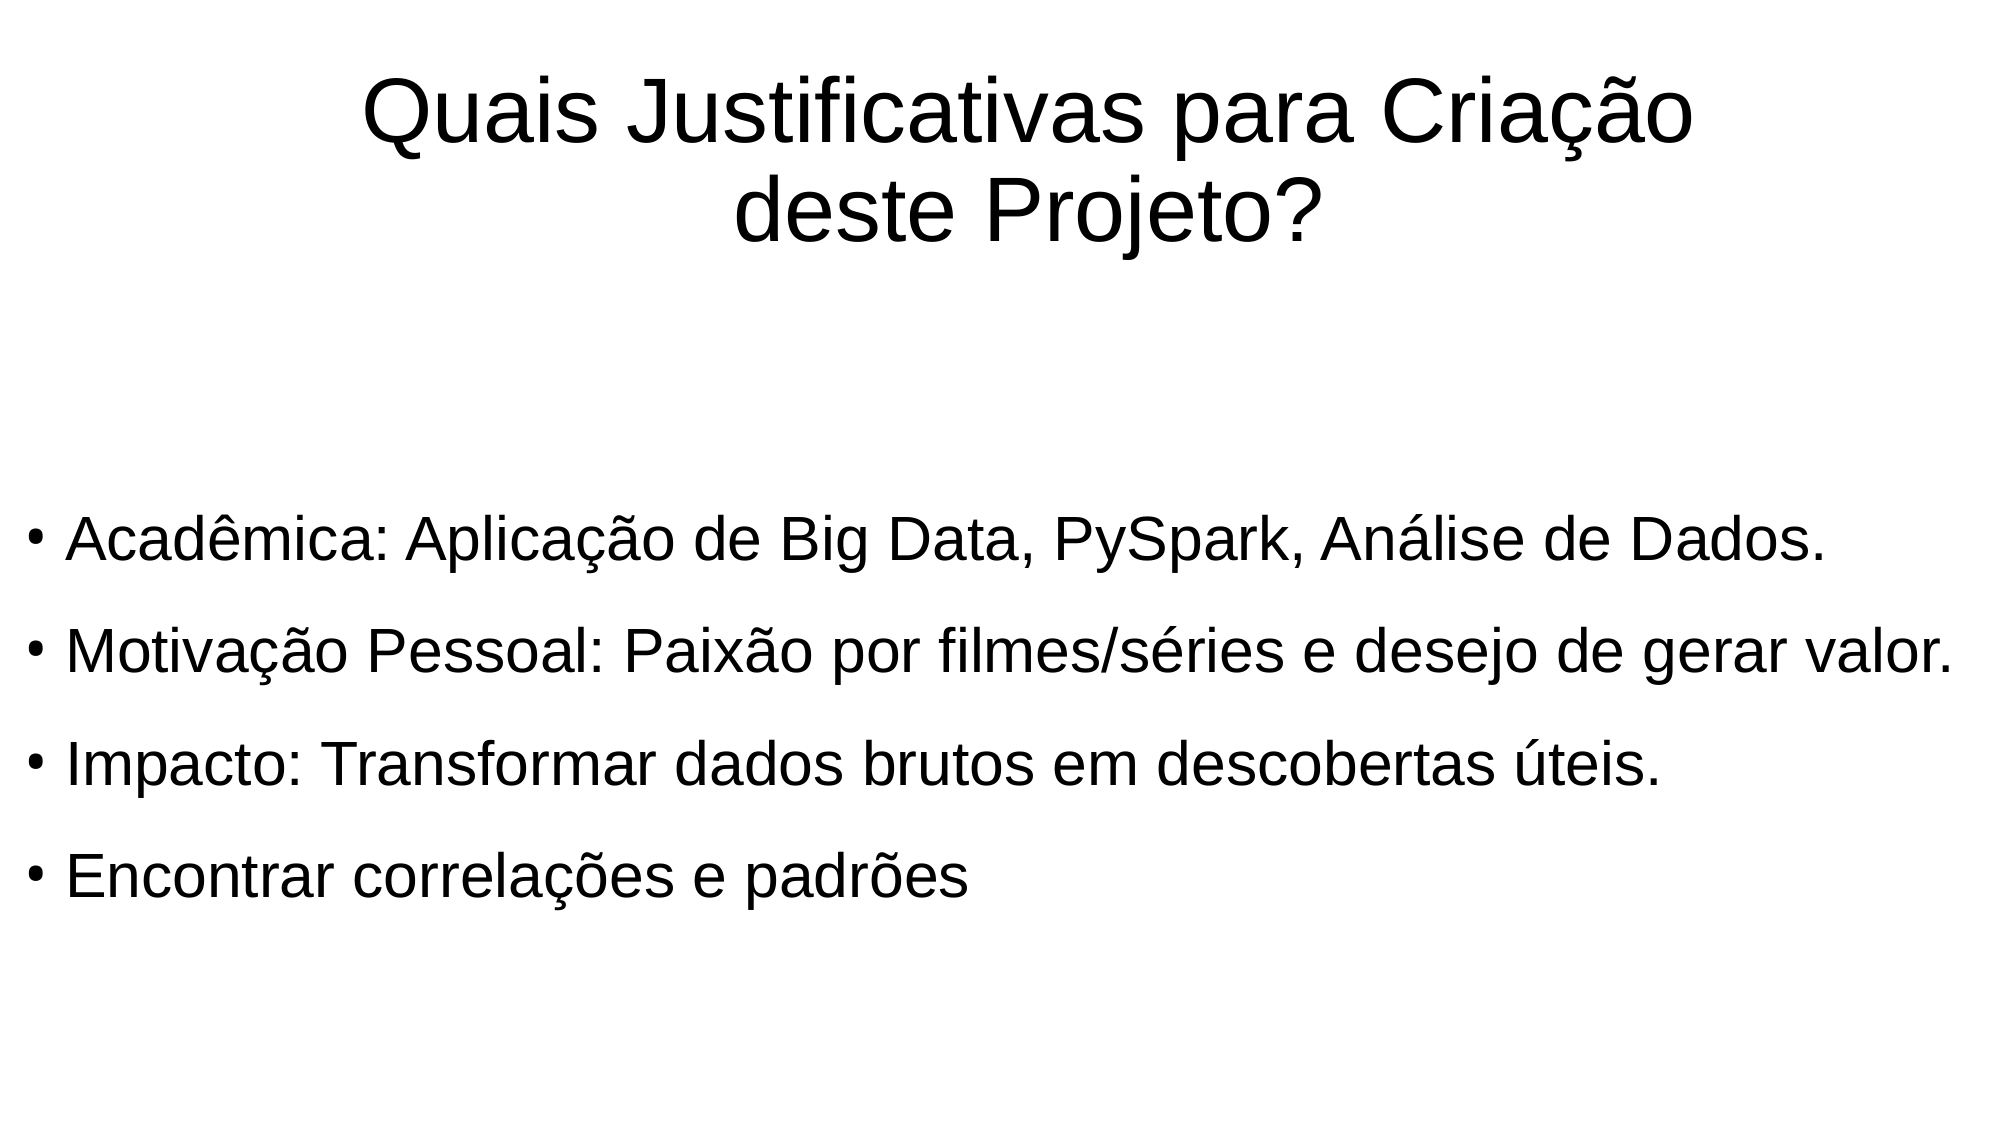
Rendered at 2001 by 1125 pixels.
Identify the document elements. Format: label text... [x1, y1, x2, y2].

title Quais Justificativas para Criação deste Projeto? [328, 0, 1731, 326]
list Acadêmica: Aplicação de Big Data, PySpark, Análise de Dados. Motivação Pessoal: Paixão por filmes/séries e desejo de gerar valor. Impacto: Transformar dados brutos em descobertas úteis. Encontrar correlações e padrões [9, 457, 1991, 913]
